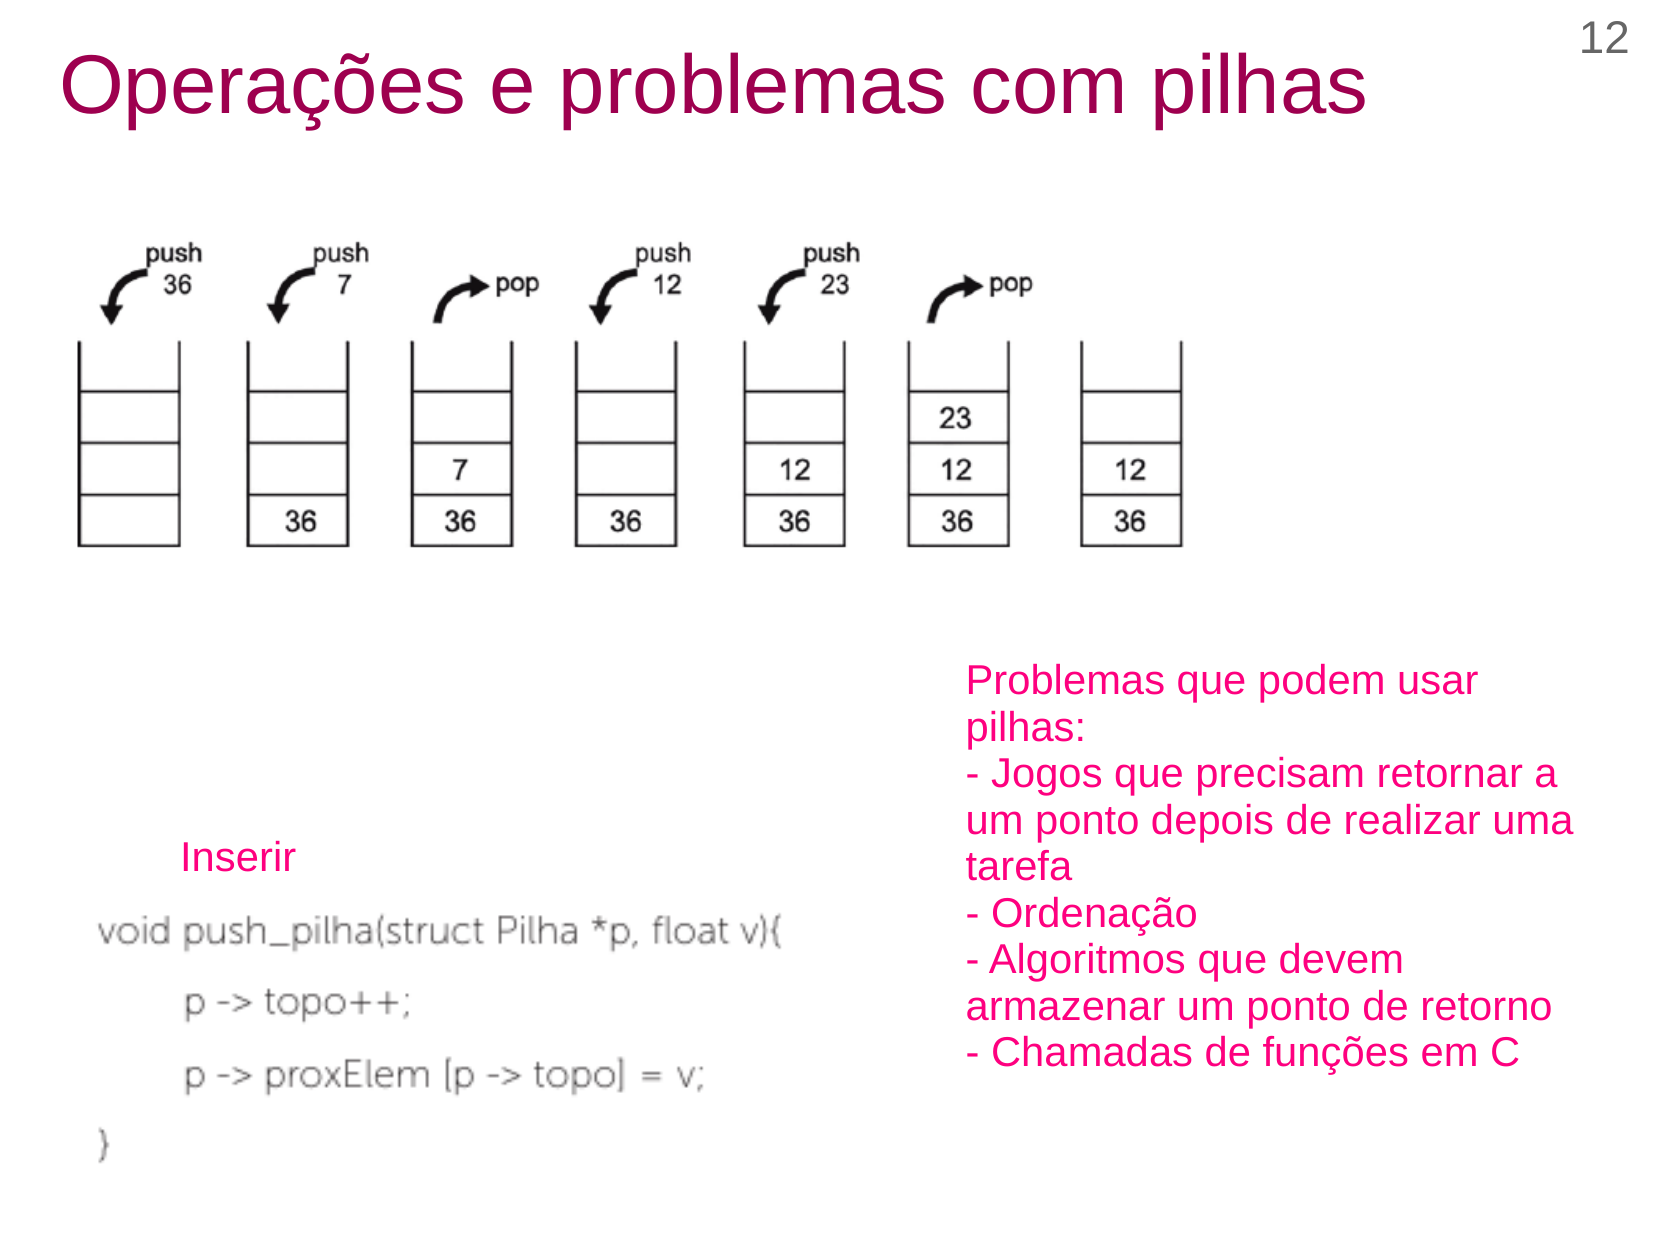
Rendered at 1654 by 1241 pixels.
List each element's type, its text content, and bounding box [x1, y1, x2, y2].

text_box Problemas que podem usar pilhas: - Jogos que precisam retornar a um ponto depois de realizar uma tarefa - Ordenação - Algoritmos que devem armazenar um ponto de retorno - Chamadas de funções em C [950, 649, 1595, 1223]
picture [70, 236, 1190, 552]
text_box Inserir [165, 826, 312, 889]
title Operações e problemas com pilhas [59, 29, 1595, 148]
picture [82, 909, 804, 1176]
